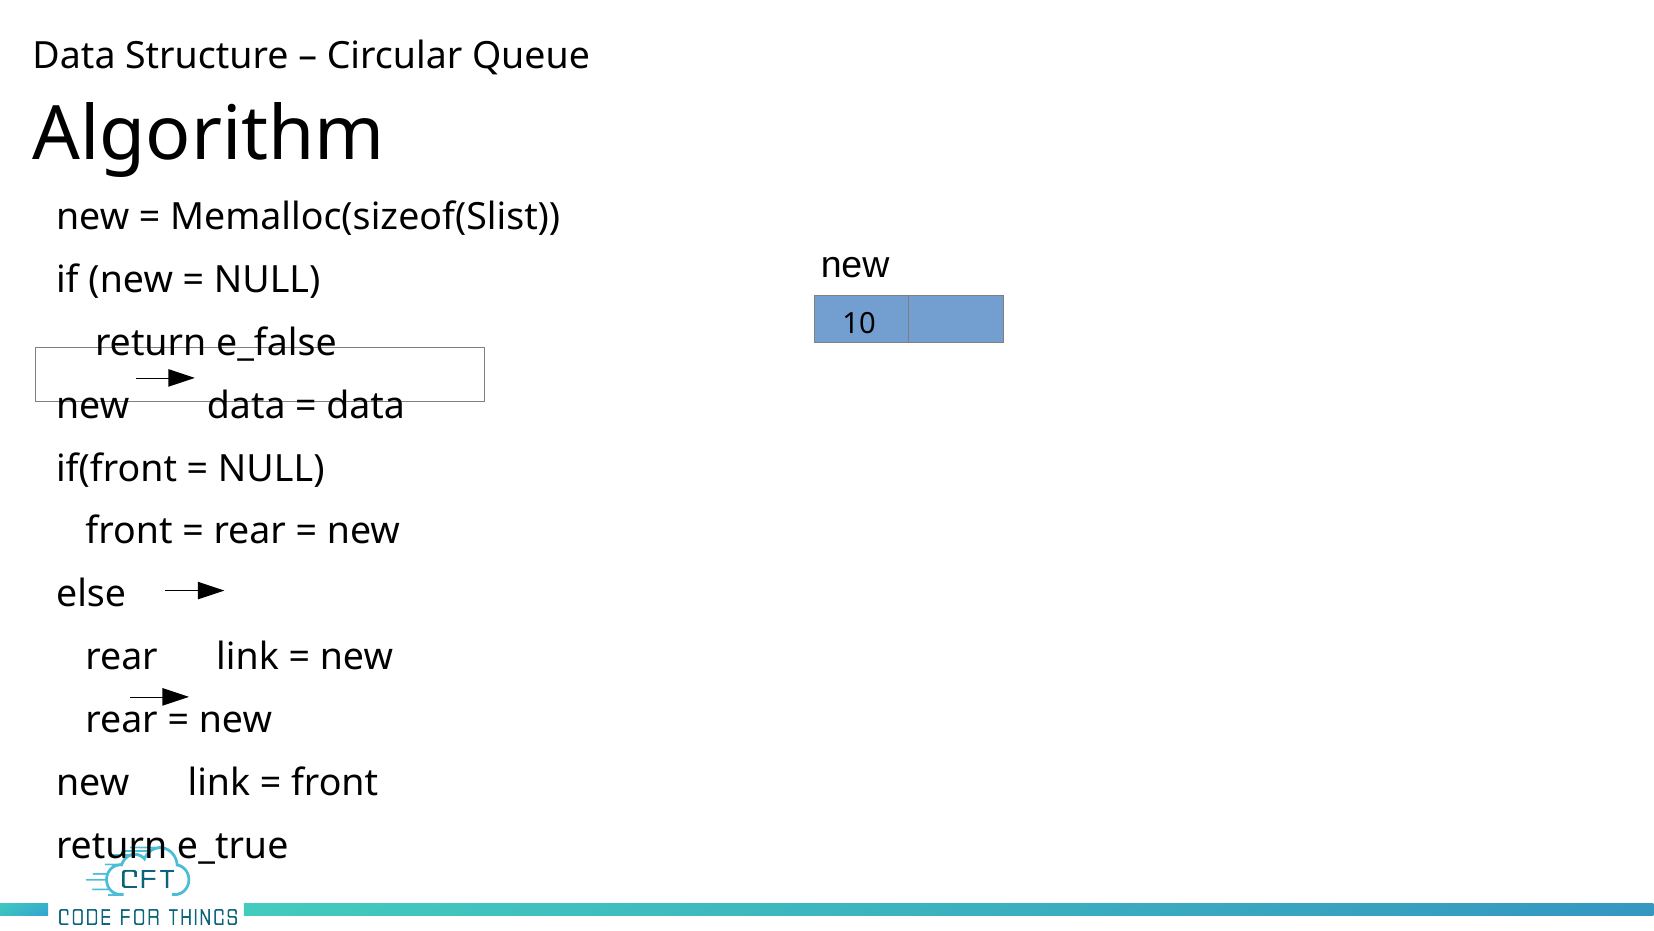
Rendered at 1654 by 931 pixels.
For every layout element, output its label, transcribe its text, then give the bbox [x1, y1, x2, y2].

picture [111, 851, 121, 856]
picture [59, 851, 237, 925]
text_box [910, 295, 1004, 343]
text_box new [806, 236, 915, 294]
title Data Structure – Circular Queue Algorithm [32, 11, 1524, 199]
text_box [814, 295, 827, 343]
text_box new = Memalloc(sizeof(Slist)) if (new = NULL) return e_false new data = data if(front = NULL) front = rear = new else rear link = new rear = new new link = front return e_true [0, 182, 709, 851]
text_box 10 [827, 295, 910, 345]
